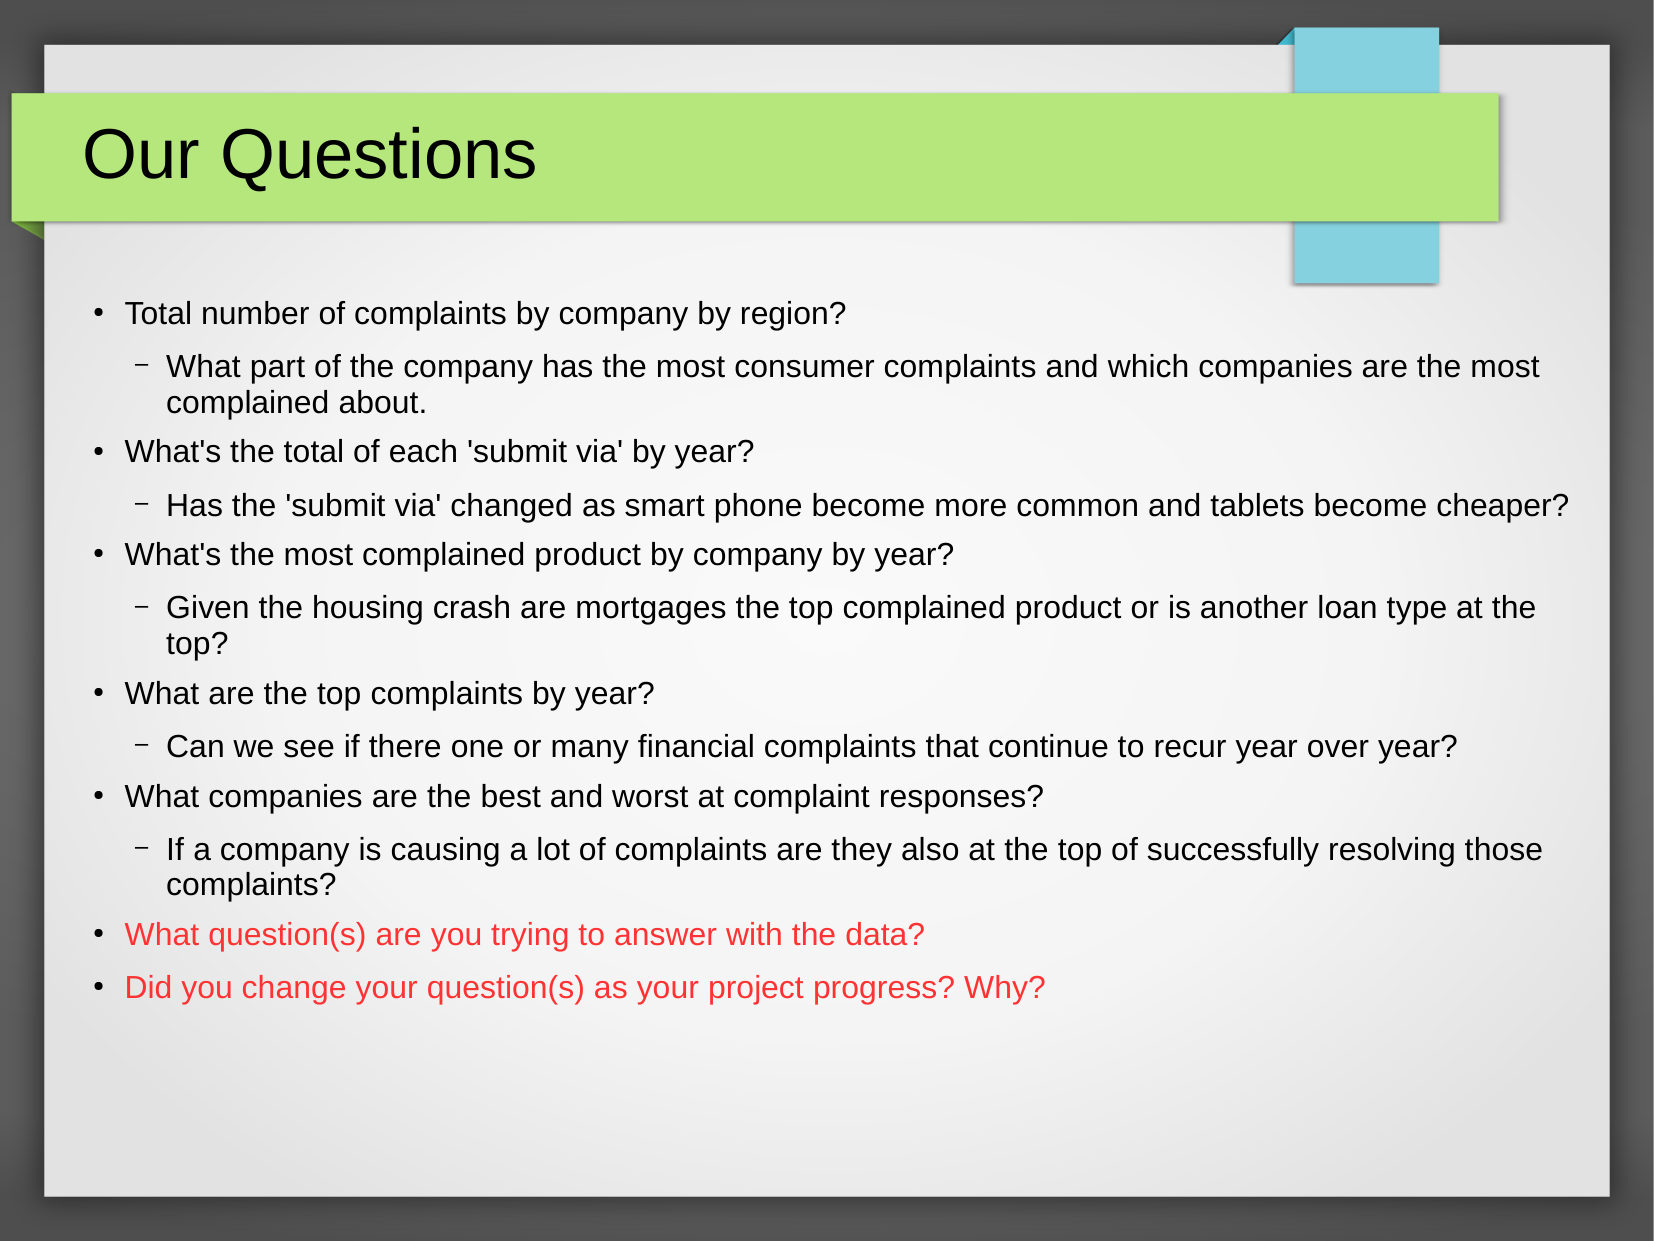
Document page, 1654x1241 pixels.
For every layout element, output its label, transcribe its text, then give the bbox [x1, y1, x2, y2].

title Our Questions [82, 94, 1264, 213]
list Total number of complaints by company by region? What part of the company has the most consumer complaints and which companies are the most complained about. What's the total of each 'submit via' by year? Has the 'submit via' changed as smart phone become more common and tablets become cheaper? What's the most complained product by company by year? Given the housing crash are mortgages the top complained product or is another loan type at the top? What are the top complaints by year? Can we see if there one or many financial complaints that continue to recur year over year? What companies are the best and worst at complaint responses? If a company is causing a lot of complaints are they also at the top of successfully resolving those complaints? What question(s) are you trying to answer with the data? Did you change your question(s) as your project progress? Why? [82, 295, 1571, 1015]
picture [0, 0, 1654, 1241]
